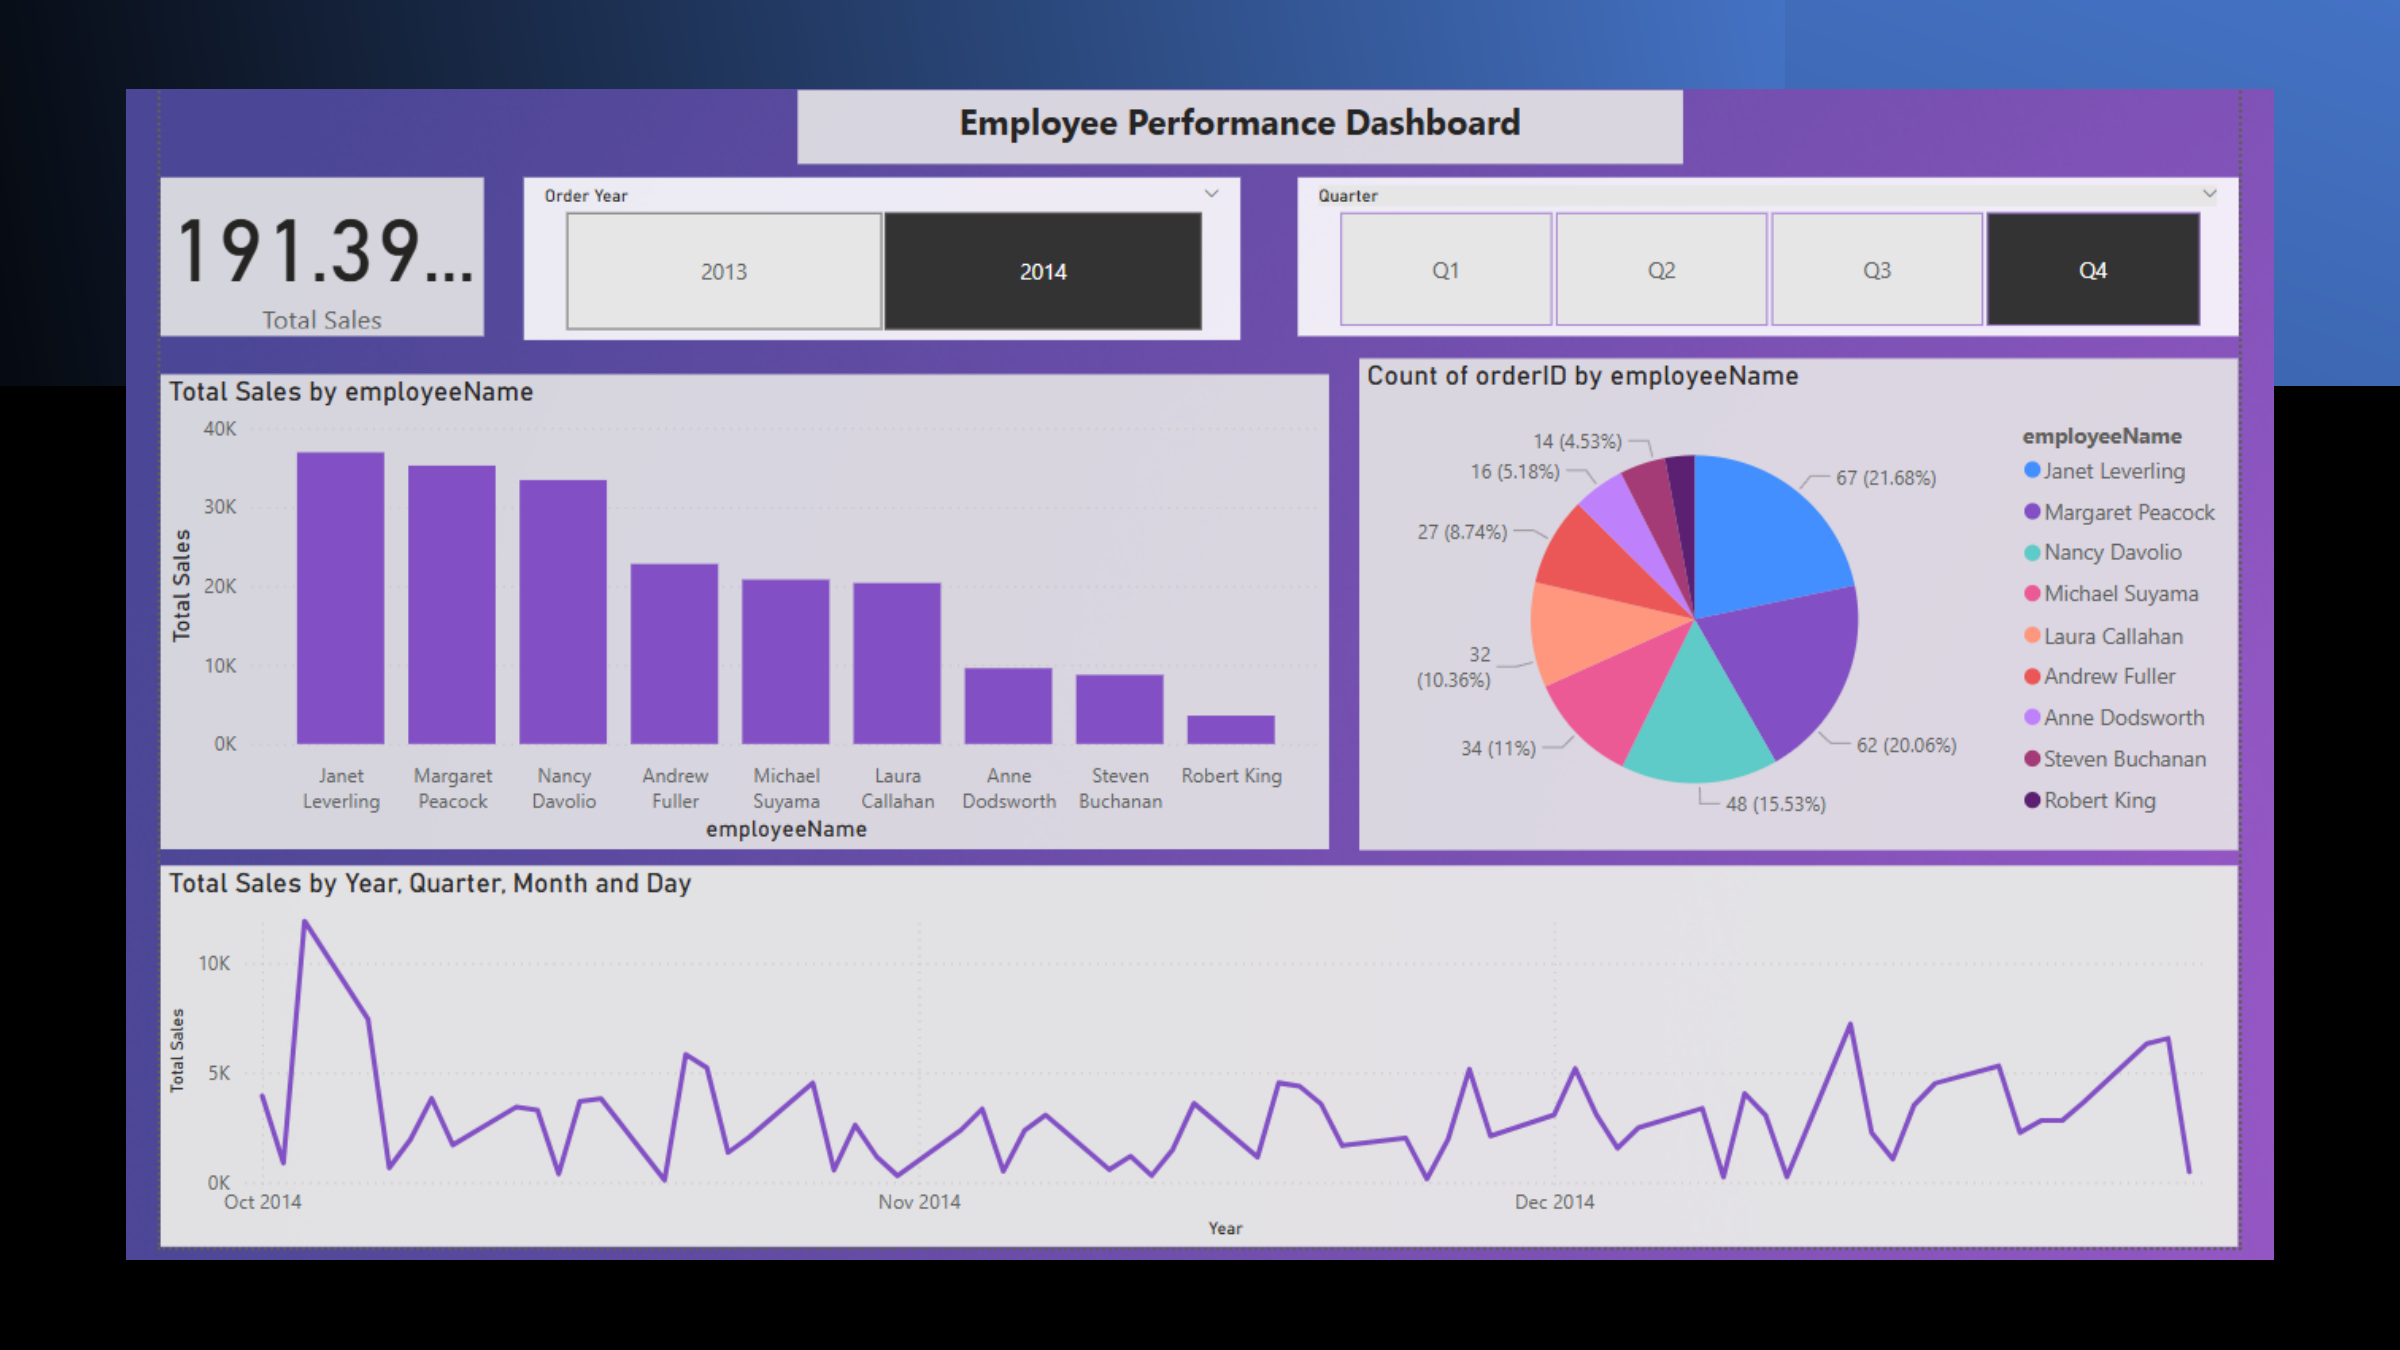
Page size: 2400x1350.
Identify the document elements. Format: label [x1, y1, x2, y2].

picture [126, 90, 2274, 1261]
text_box [0, 0, 2400, 1350]
